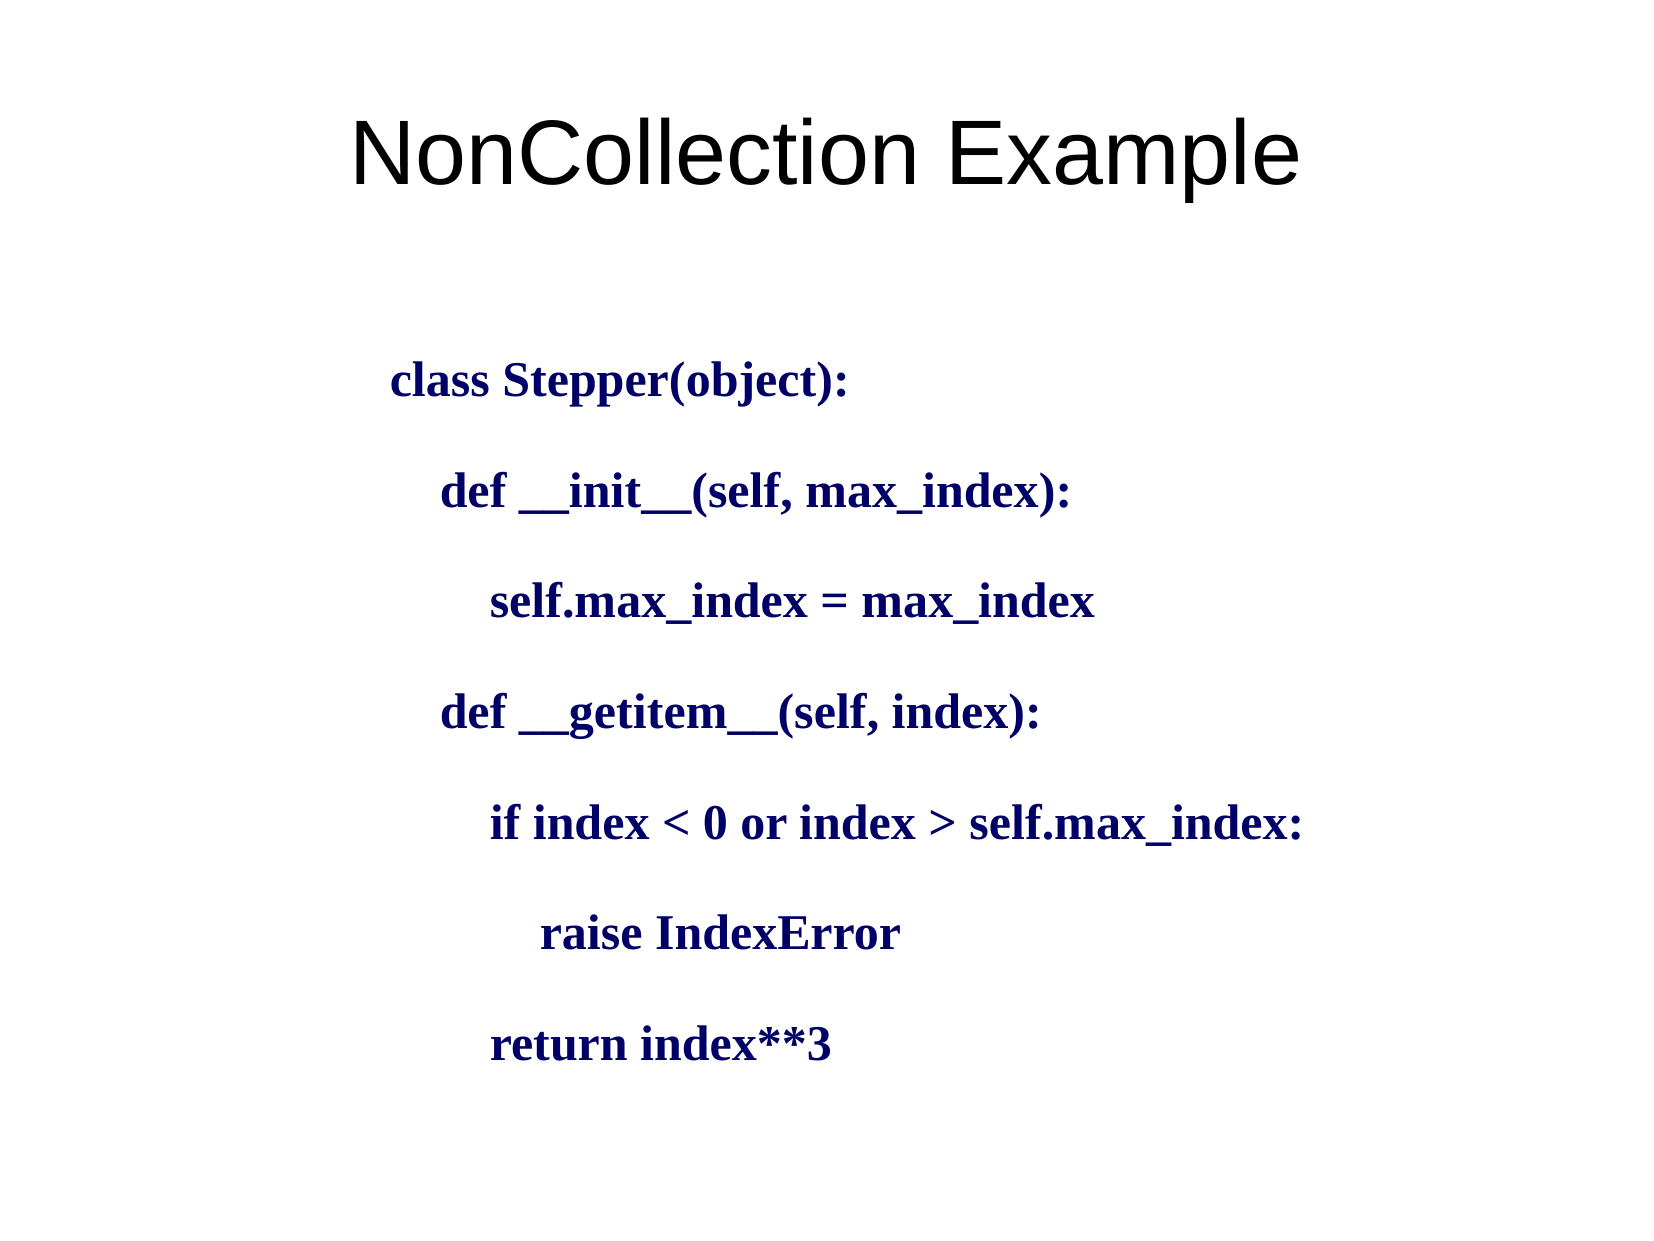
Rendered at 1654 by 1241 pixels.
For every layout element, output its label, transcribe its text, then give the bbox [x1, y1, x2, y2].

title NonCollection Example [82, 49, 1571, 257]
text_box class Stepper(object): def __init__(self, max_index): self.max_index = max_index def __getitem__(self, index): if index < 0 or index > self.max_index: raise IndexError return index**3 [375, 345, 1320, 1132]
